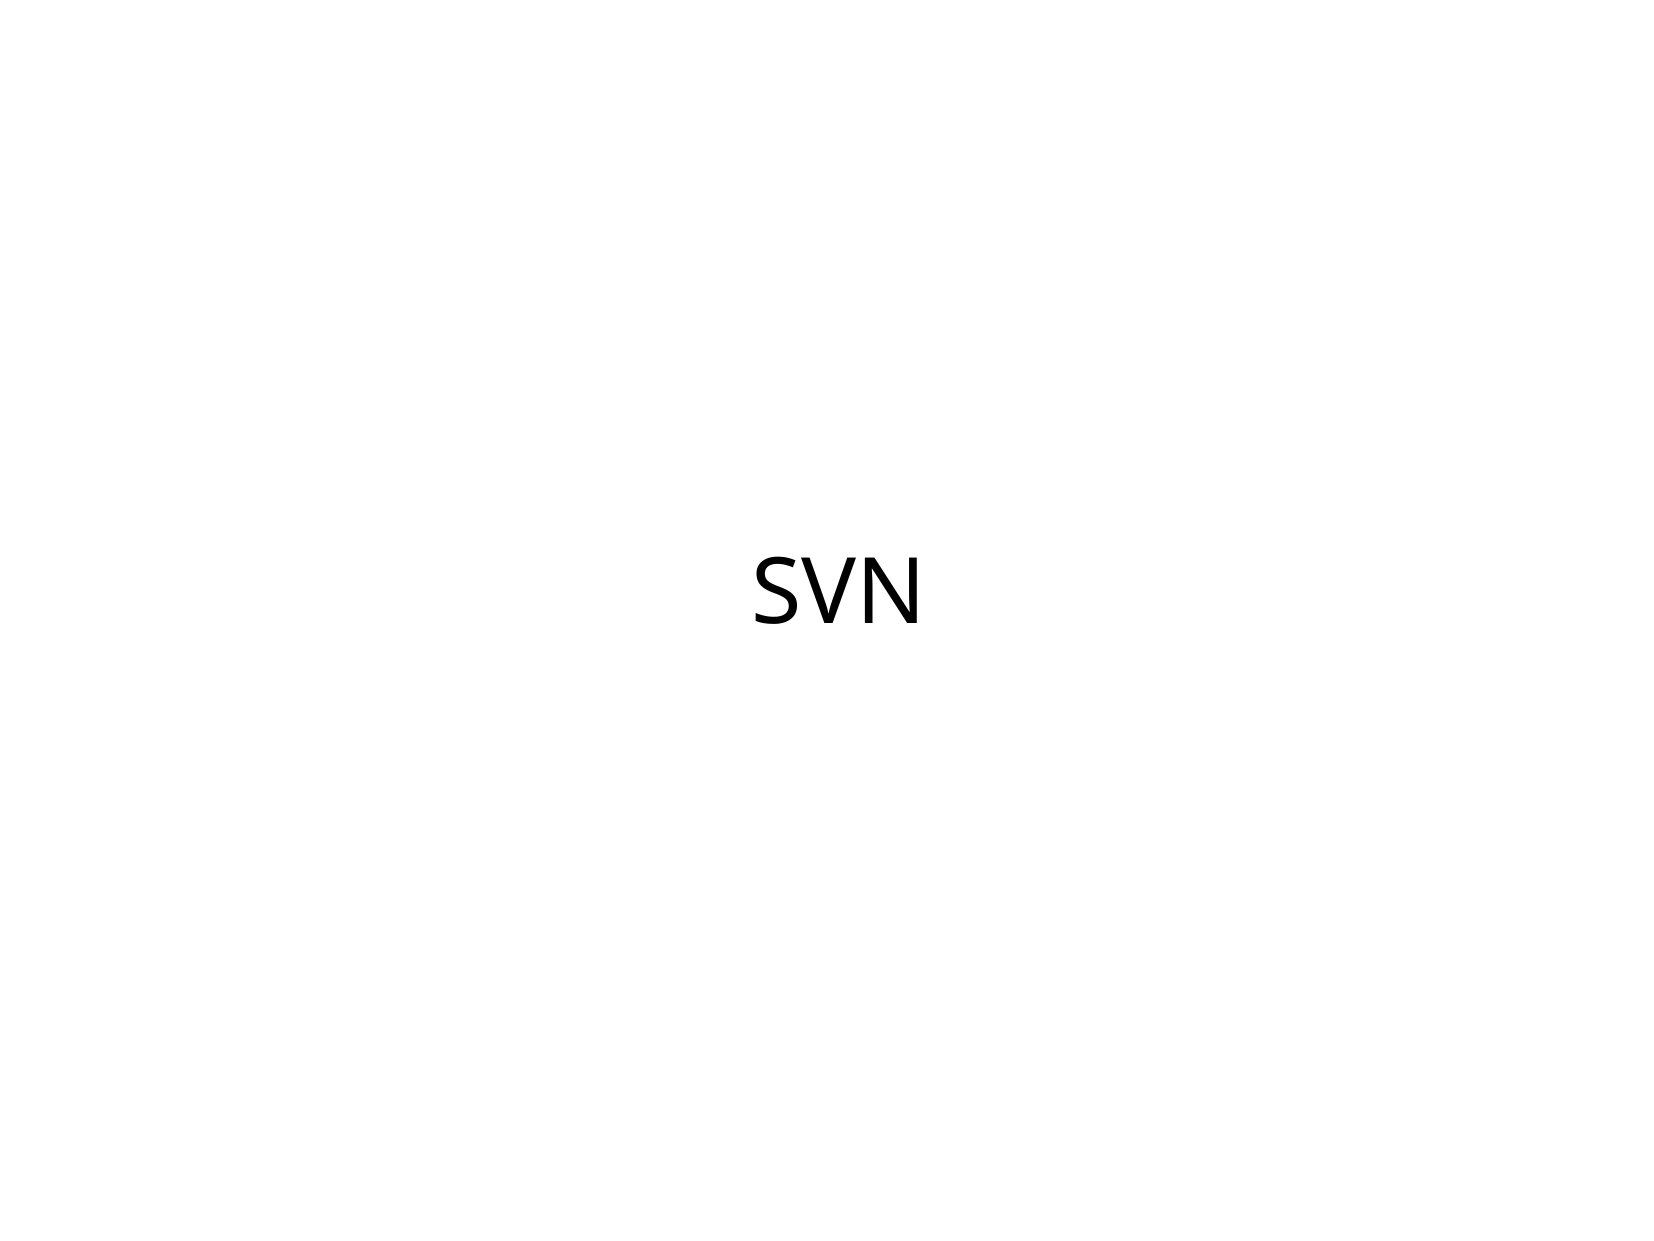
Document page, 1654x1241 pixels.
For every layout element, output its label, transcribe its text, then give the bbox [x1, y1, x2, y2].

title SVN [94, 484, 1583, 692]
